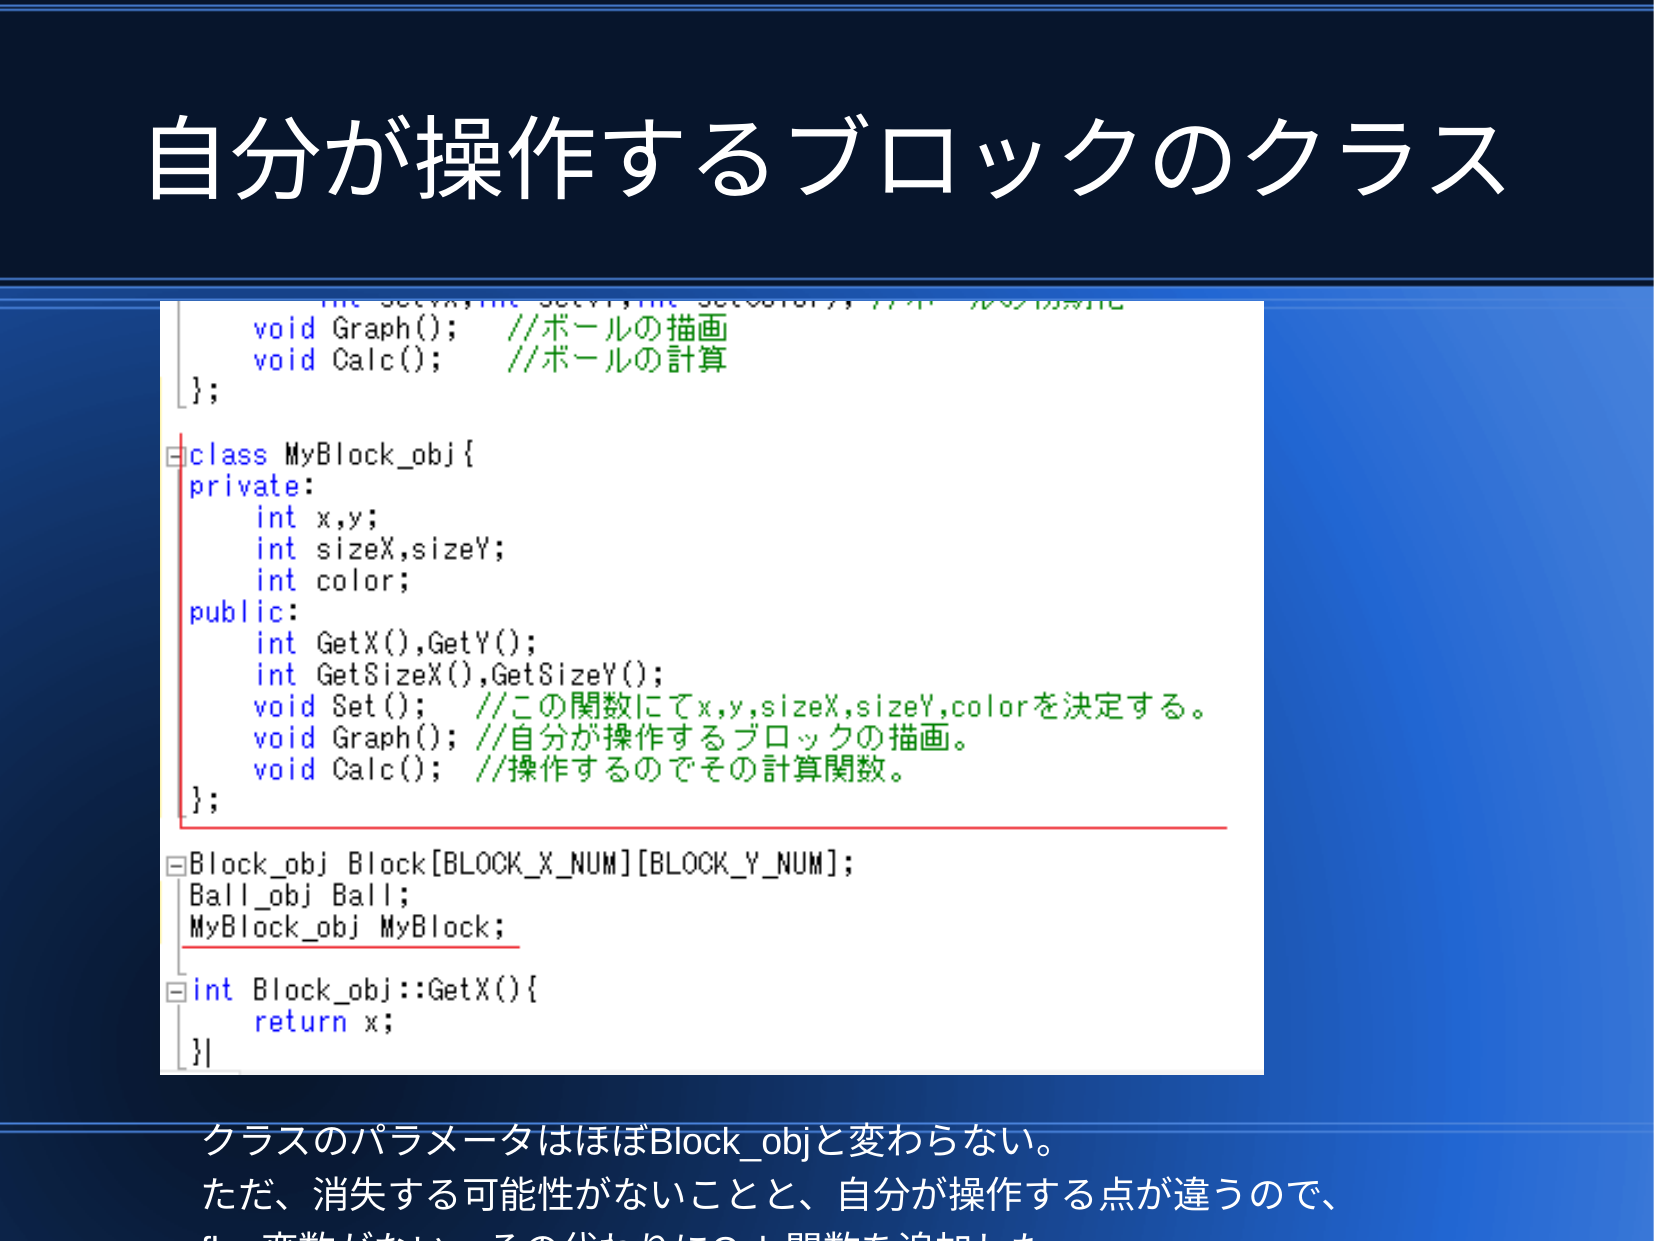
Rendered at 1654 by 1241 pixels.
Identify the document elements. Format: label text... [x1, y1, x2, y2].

title 自分が操作するブロックのクラス [82, 49, 1571, 257]
picture [0, 0, 1654, 1241]
text_box クラスのパラメータはほぼBlock_objと変わらない。 ただ、消失する可能性がないことと、自分が操作する点が違うので、 flag変数がない、その代わりにCalc関数を追加した。 [185, 1103, 1276, 1241]
